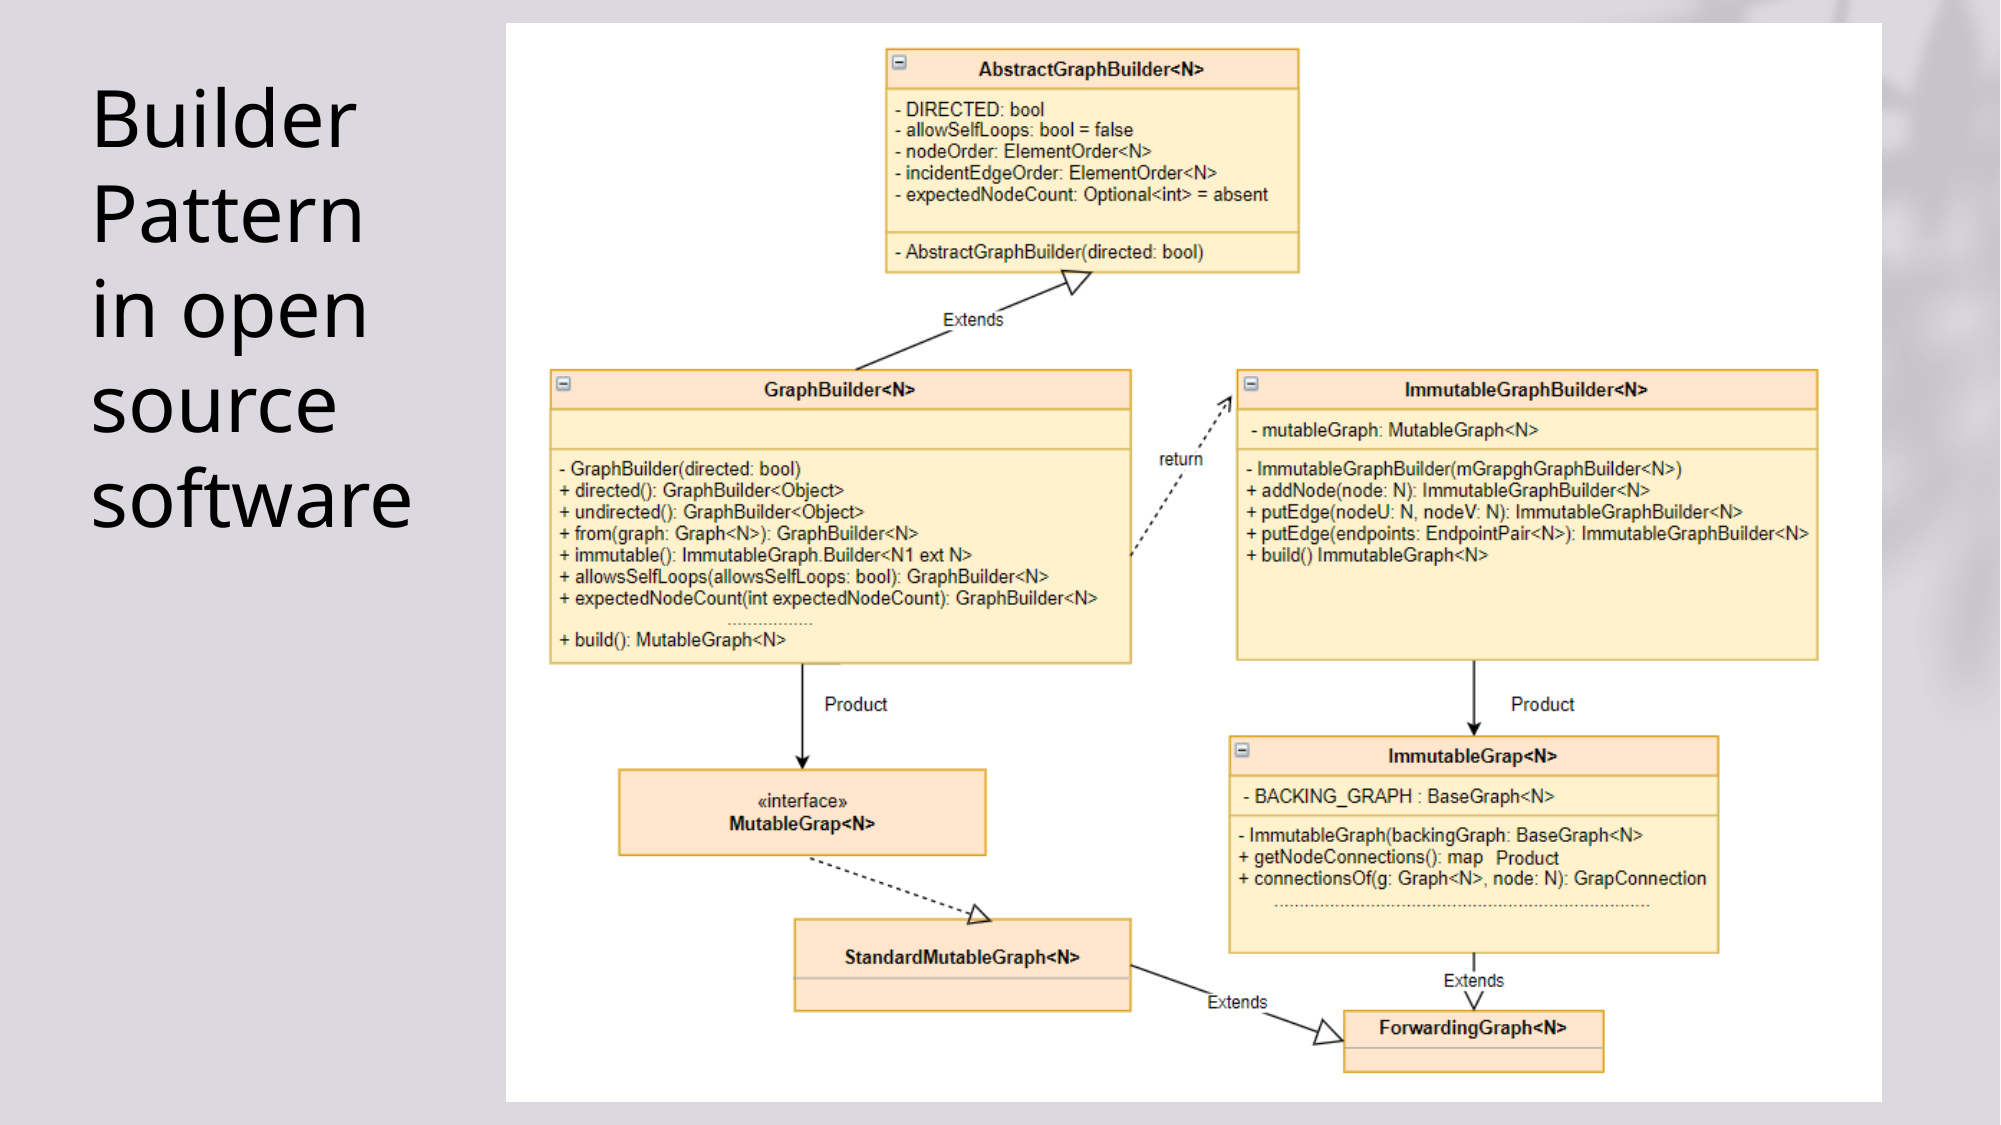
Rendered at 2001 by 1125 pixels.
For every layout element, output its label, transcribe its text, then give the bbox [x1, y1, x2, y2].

picture [506, 23, 1882, 1102]
title Builder Pattern in open source software [75, 60, 460, 552]
